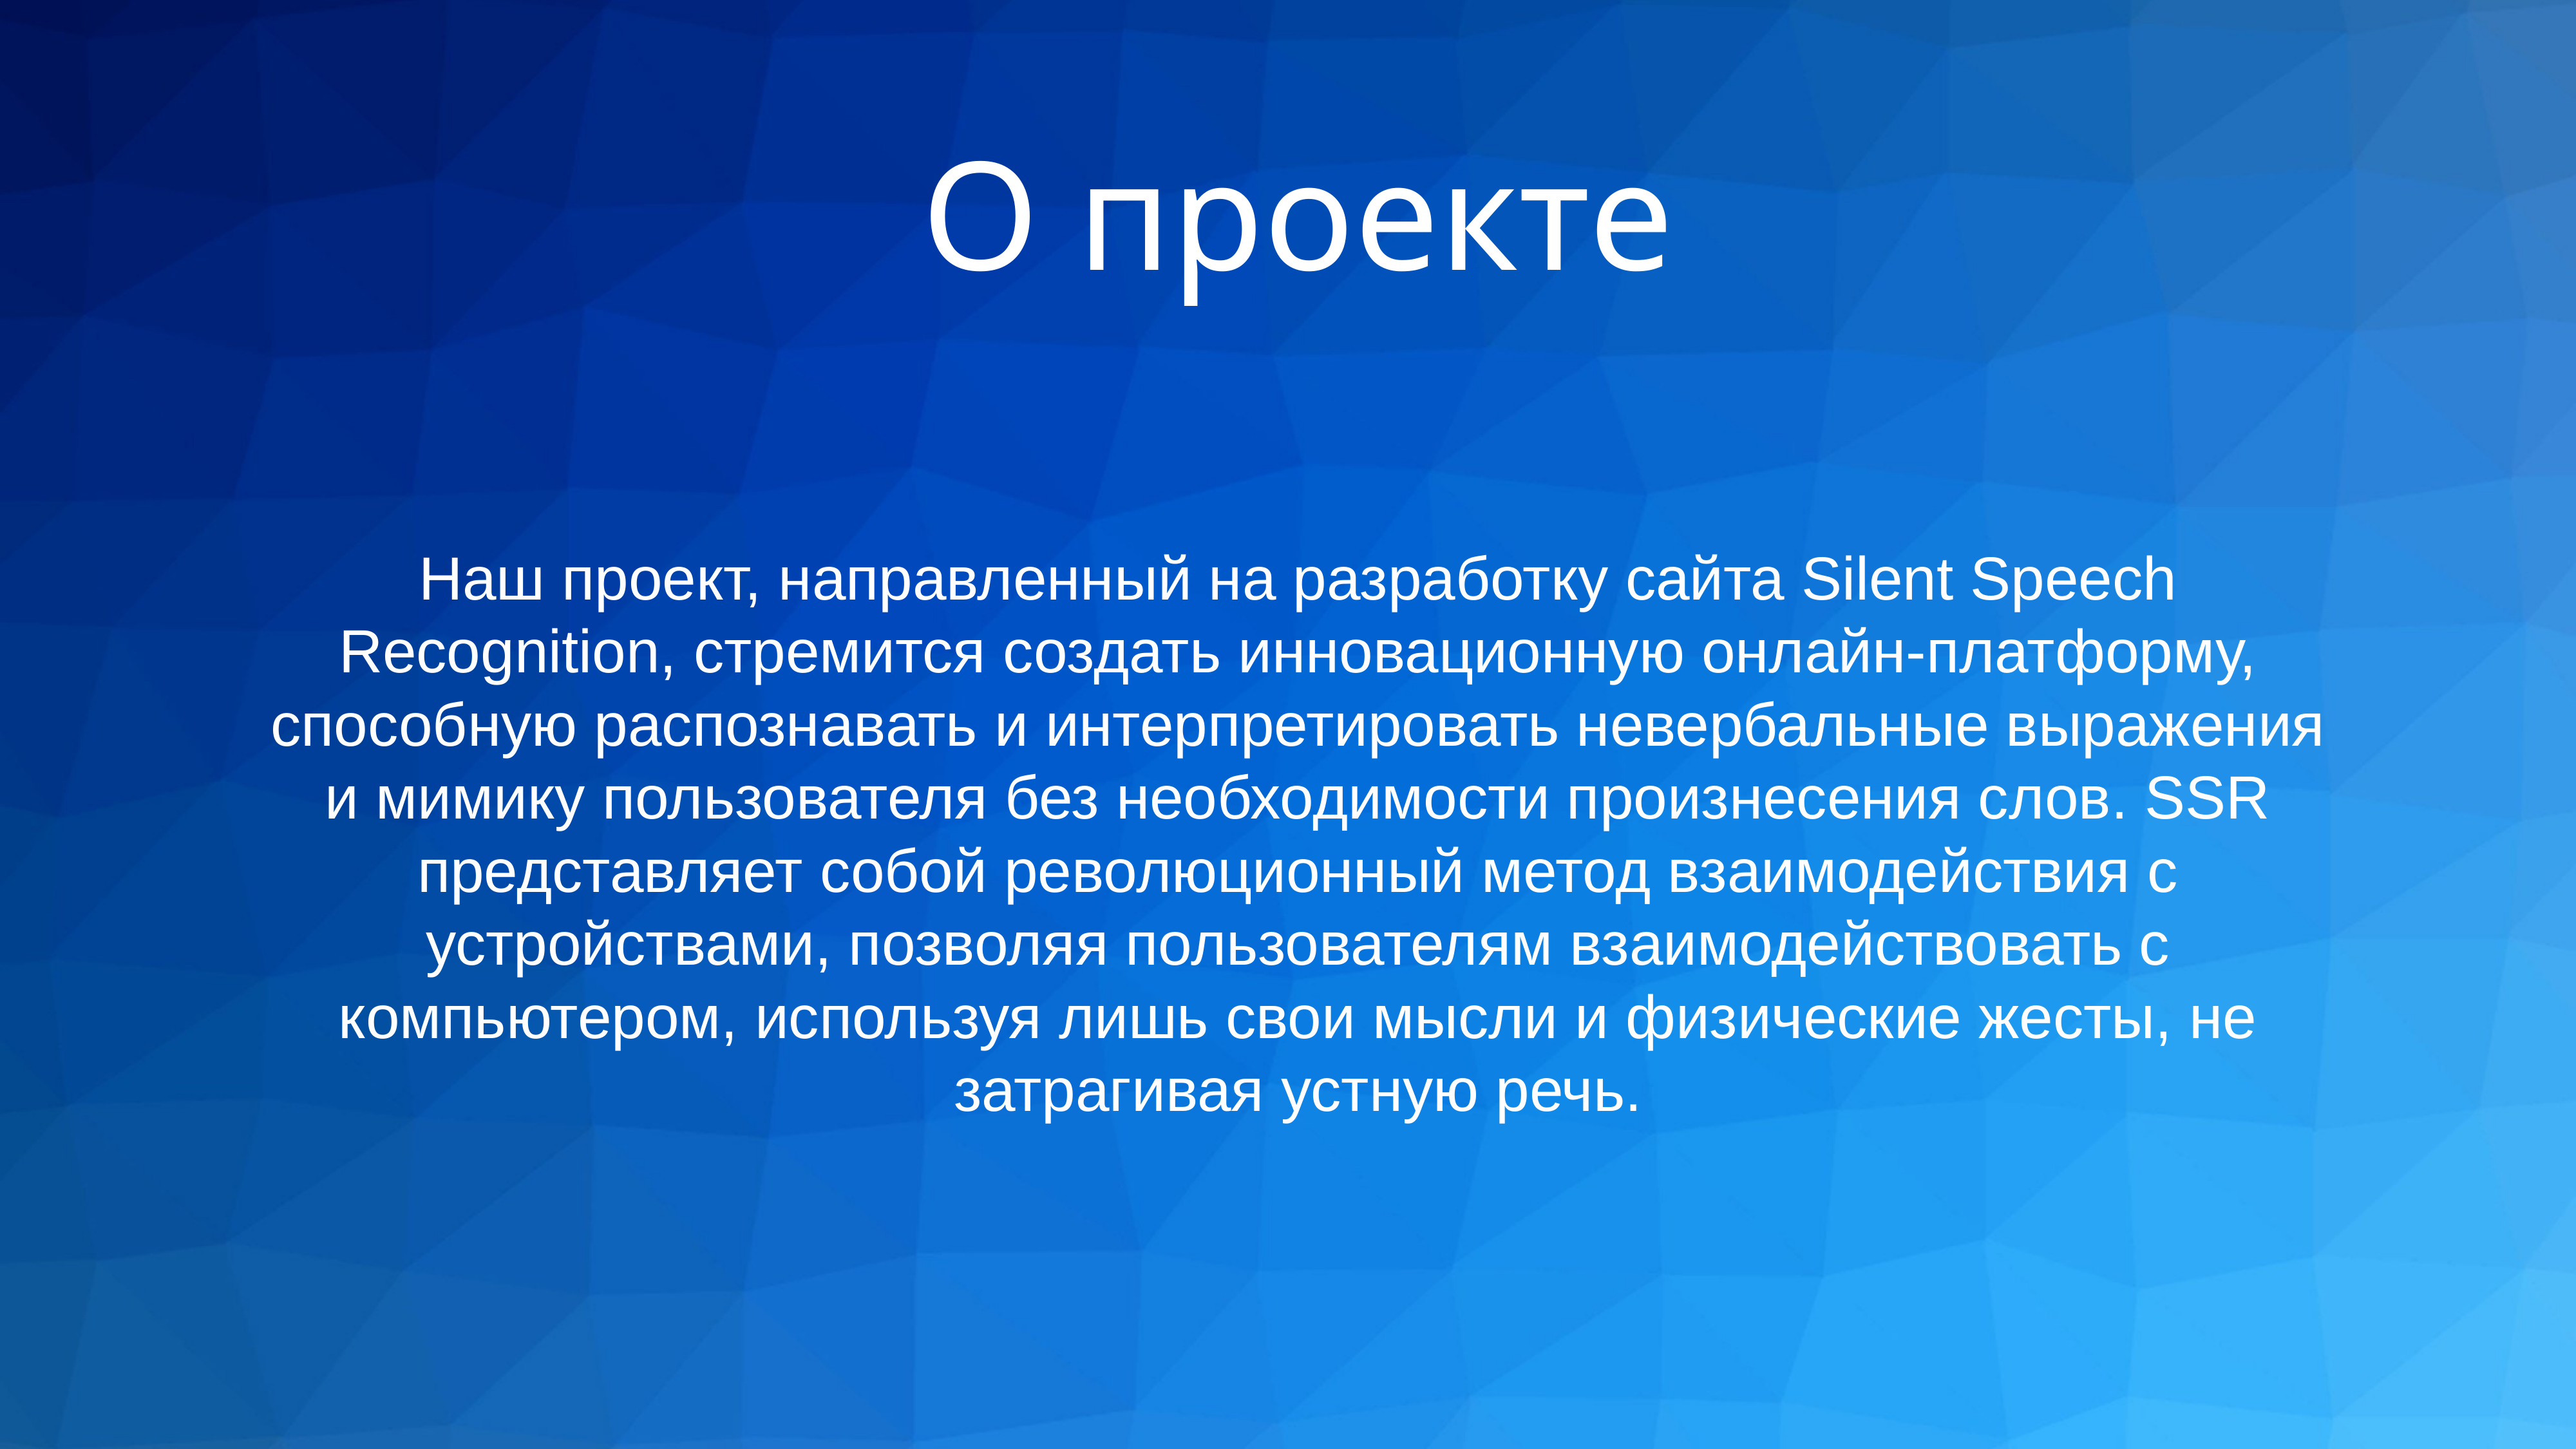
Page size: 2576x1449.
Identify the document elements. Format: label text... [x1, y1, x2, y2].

picture [0, 0, 2576, 1449]
subtitle Наш проект, направленный на разработку сайта Silent Speech Recognition, стремится создать инновационную онлайн-платформу, способную распознавать и интерпретировать невербальные выражения и мимику пользователя без необходимости произнесения слов. SSR представляет собой революционный метод взаимодействия с устройствами, позволяя пользователям взаимодействовать с компьютером, используя лишь свои мысли и физические жесты, не затрагивая устную речь. [252, 534, 2344, 1130]
title О проекте [224, 115, 2372, 361]
